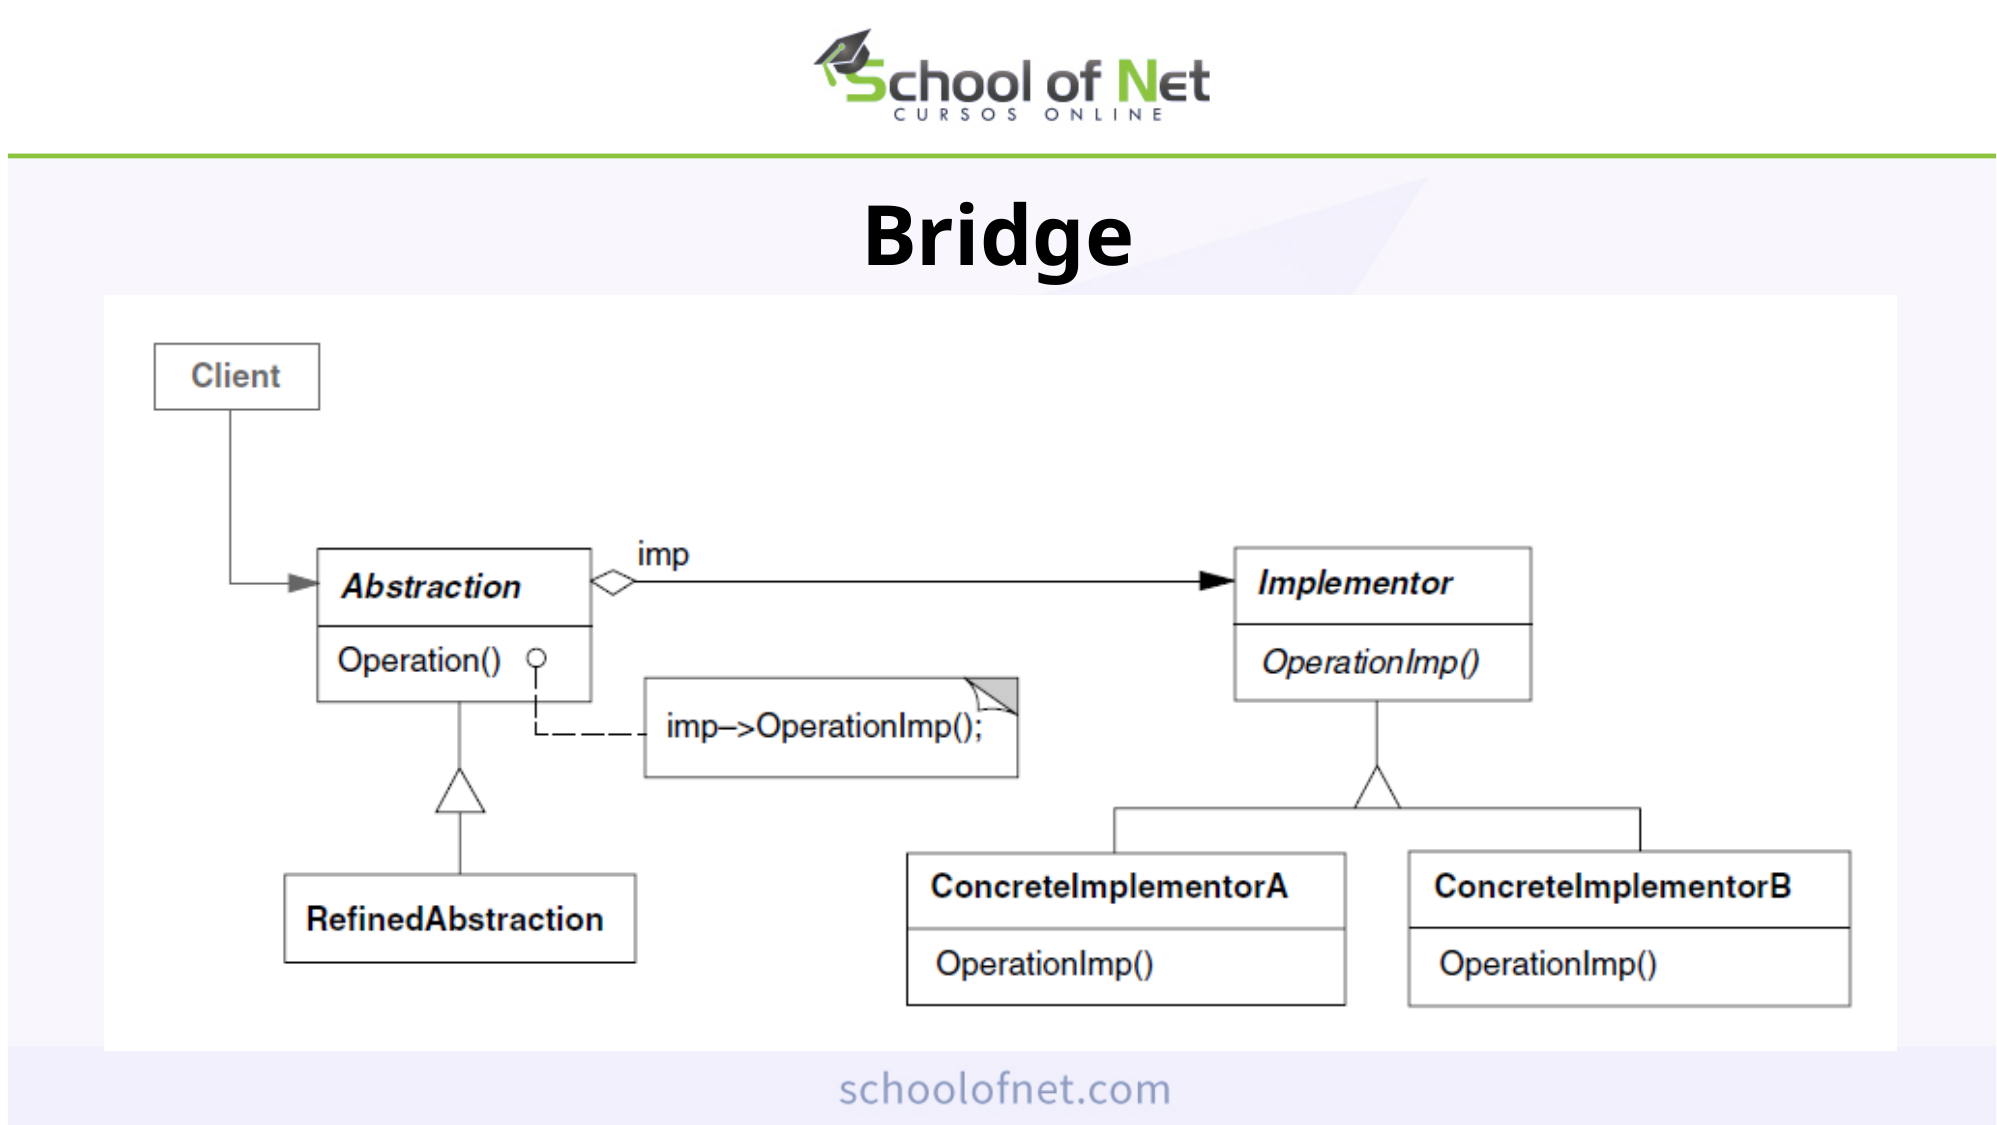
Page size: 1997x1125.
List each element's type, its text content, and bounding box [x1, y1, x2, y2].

title Bridge [99, 171, 1897, 296]
picture [7, 5, 1997, 1125]
